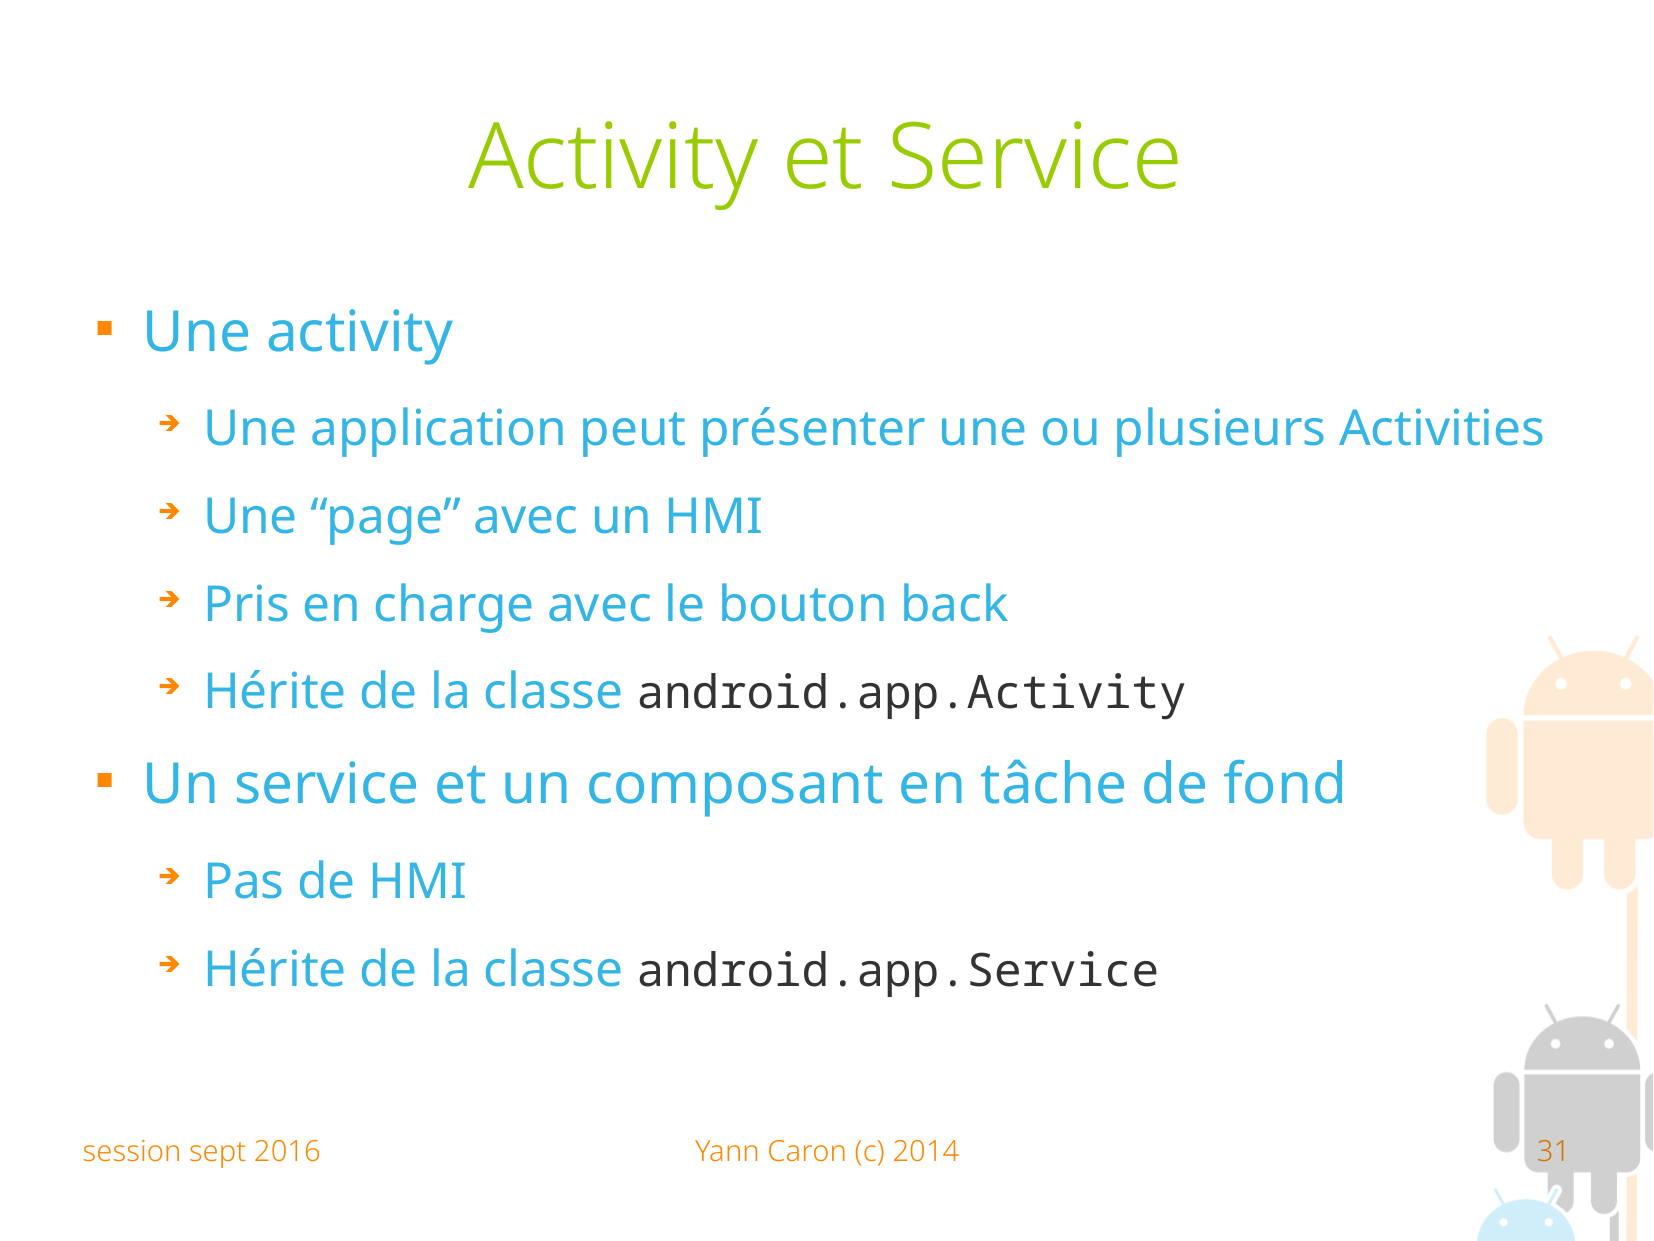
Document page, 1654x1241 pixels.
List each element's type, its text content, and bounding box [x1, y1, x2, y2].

list Une activity Une application peut présenter une ou plusieurs Activities Une “page” avec un HMI Pris en charge avec le bouton back Hérite de la classe android.app.Activity Un service et un composant en tâche de fond Pas de HMI Hérite de la classe android.app.Service [82, 290, 1571, 1010]
title Activity et Service [82, 49, 1571, 257]
picture [240, 423, 1654, 1241]
